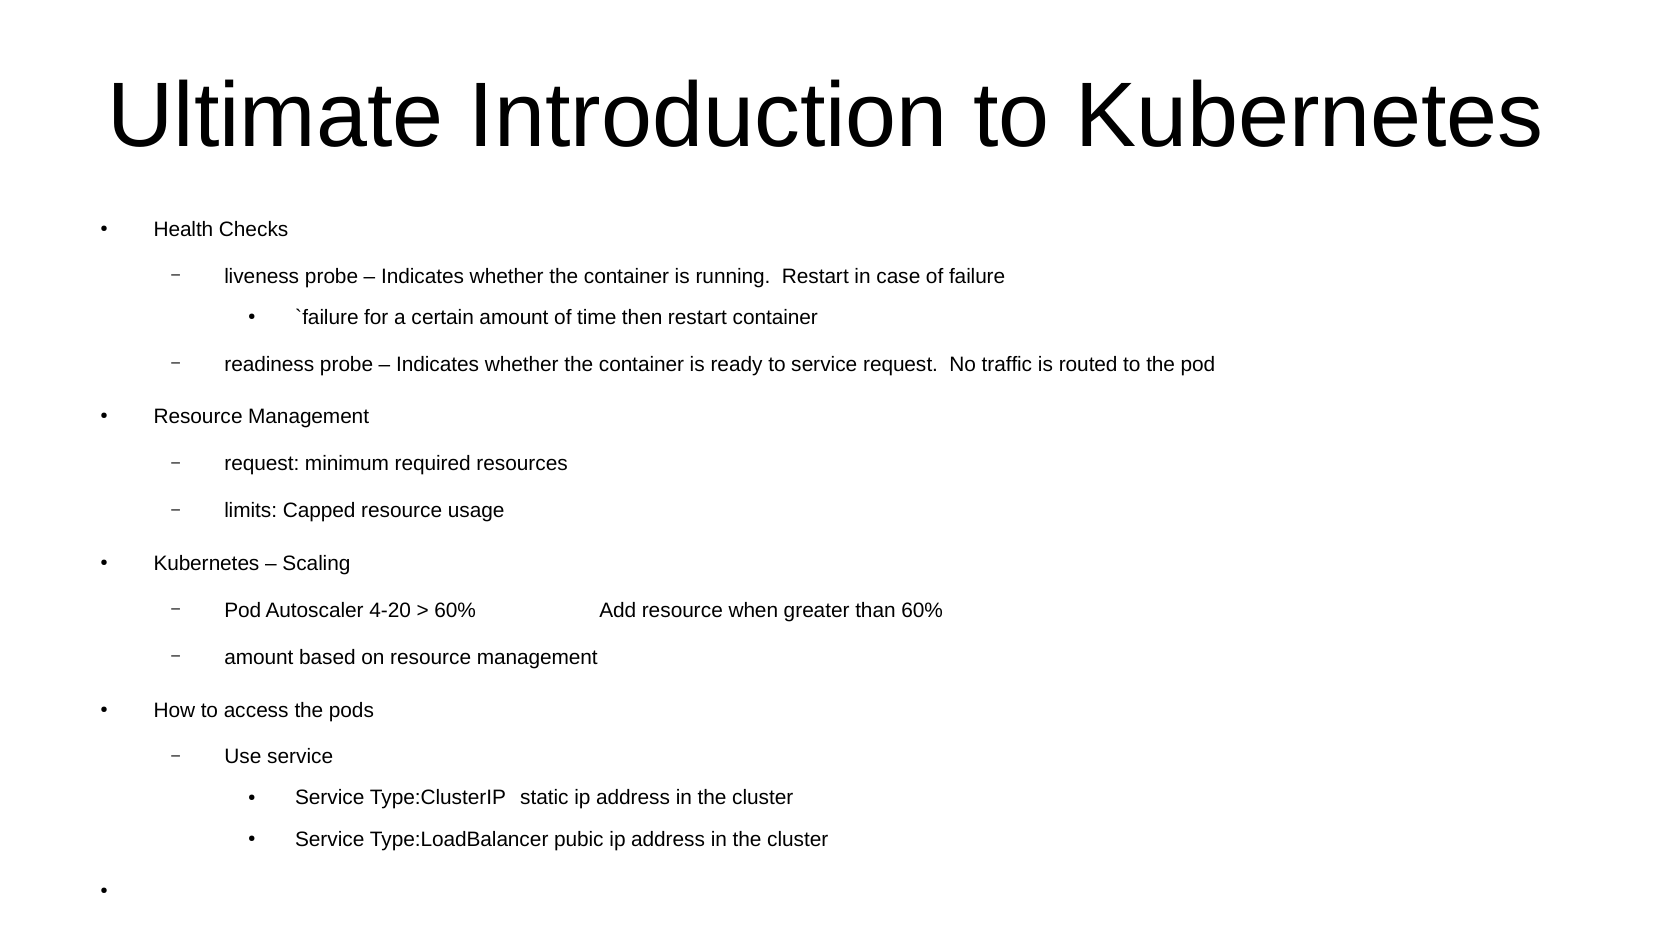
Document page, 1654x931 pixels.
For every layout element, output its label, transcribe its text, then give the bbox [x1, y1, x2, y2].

list Health Checks liveness probe – Indicates whether the container is running. Restart in case of failure `failure for a certain amount of time then restart container readiness probe – Indicates whether the container is ready to service request. No traffic is routed to the pod Resource Management request: minimum required resources limits: Capped resource usage Kubernetes – Scaling Pod Autoscaler 4-20 > 60% Add resource when greater than 60% amount based on resource management How to access the pods Use service Service Type:ClusterIP static ip address in the cluster Service Type:LoadBalancer pubic ip address in the cluster [82, 217, 1636, 916]
title Ultimate Introduction to Kubernetes [82, 37, 1571, 193]
